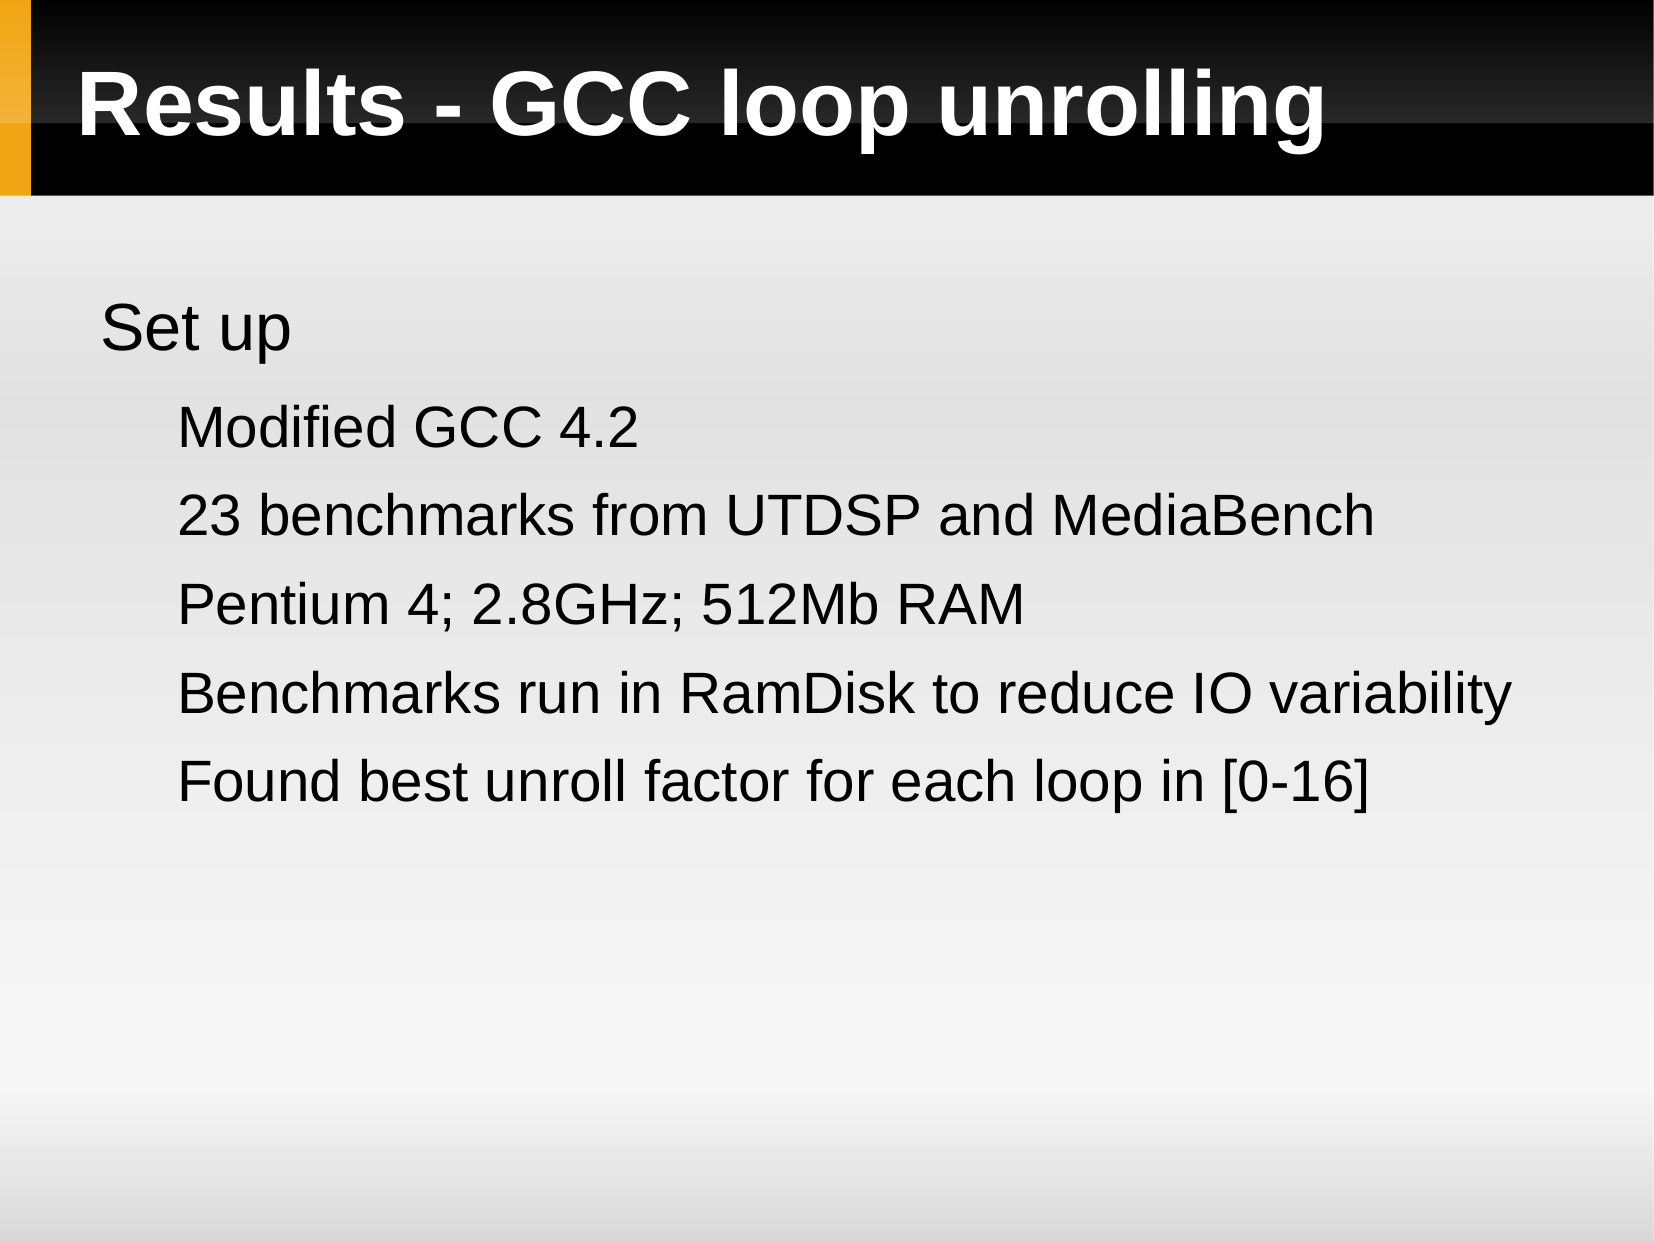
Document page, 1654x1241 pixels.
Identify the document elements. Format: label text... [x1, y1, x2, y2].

picture [0, 0, 1654, 1241]
list Set up Modified GCC 4.2 23 benchmarks from UTDSP and MediaBench Pentium 4; 2.8GHz; 512Mb RAM Benchmarks run in RamDisk to reduce IO variability Found best unroll factor for each loop in [0-16] [82, 290, 1571, 1162]
title Results - GCC loop unrolling [76, 7, 1565, 200]
